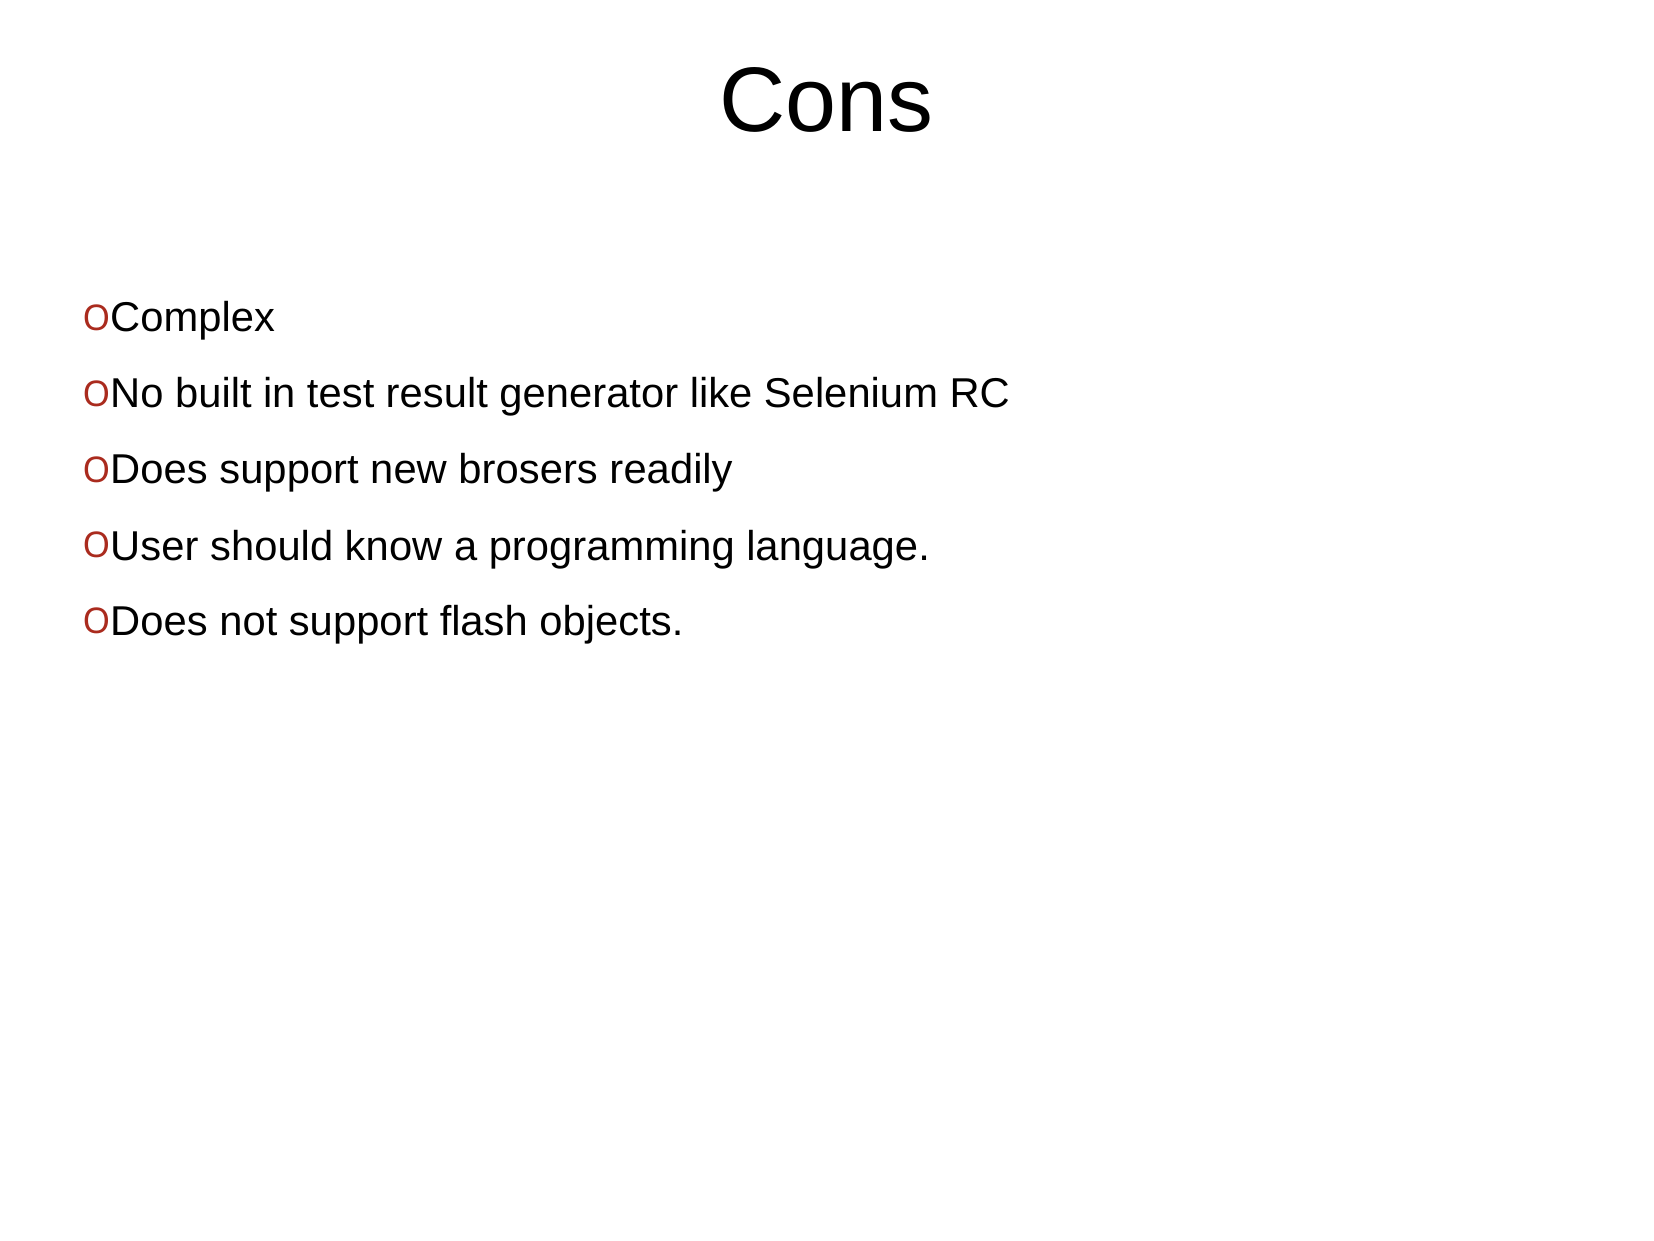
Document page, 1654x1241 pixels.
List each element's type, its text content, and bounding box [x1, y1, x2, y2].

title Cons [82, 49, 1571, 257]
list Complex No built in test result generator like Selenium RC Does support new brosers readily User should know a programming language. Does not support flash objects. [82, 290, 1571, 1109]
